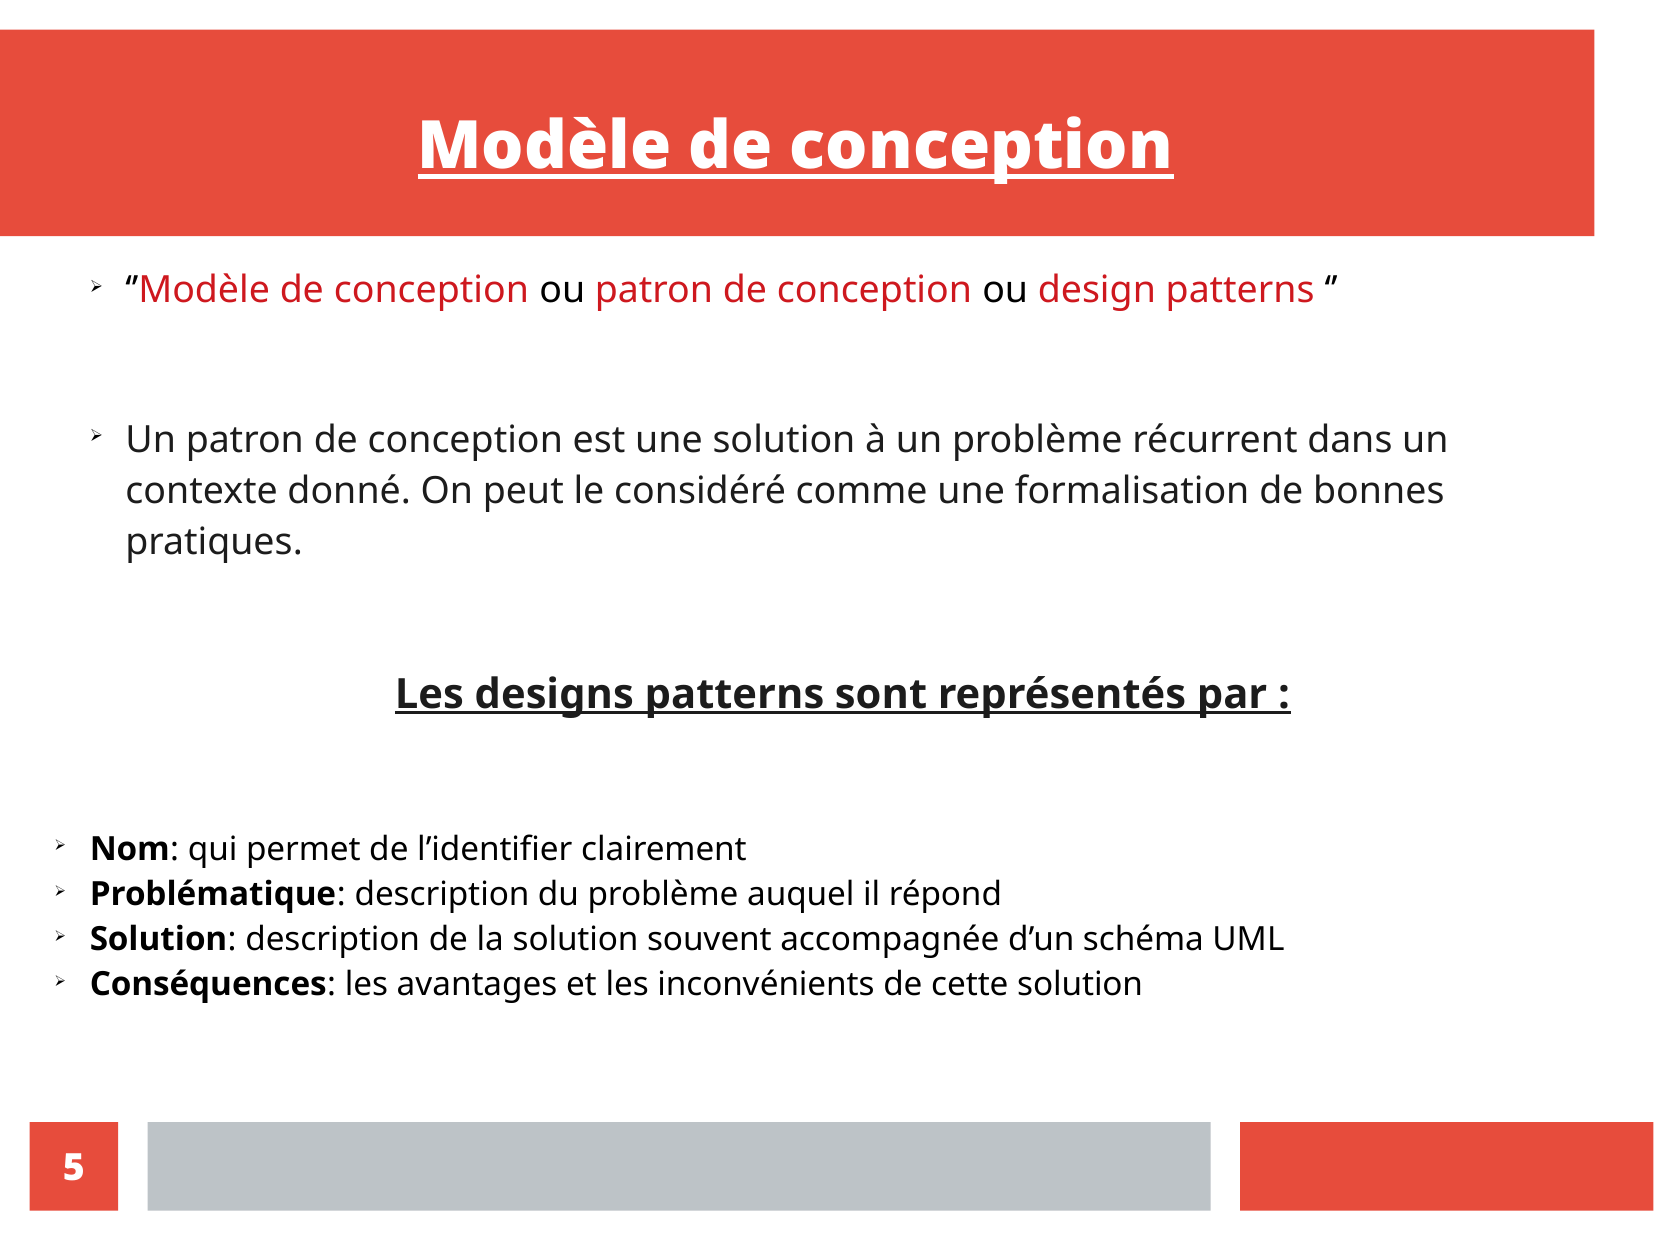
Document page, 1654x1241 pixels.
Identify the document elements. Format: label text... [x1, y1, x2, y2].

title Modèle de conception [304, 40, 1331, 189]
list ‘’Modèle de conception ou patron de conception ou design patterns ‘’ Un patron de conception est une solution à un problème récurrent dans un contexte donné. On peut le considéré comme une formalisation de bonnes pratiques. Les designs patterns sont représentés par : Nom: qui permet de l’identifier clairement Problématique: description du problème auquel il répond Solution: description de la solution souvent accompagnée d’un schéma UML Conséquences: les avantages et les inconvénients de cette solution [54, 262, 1561, 1122]
